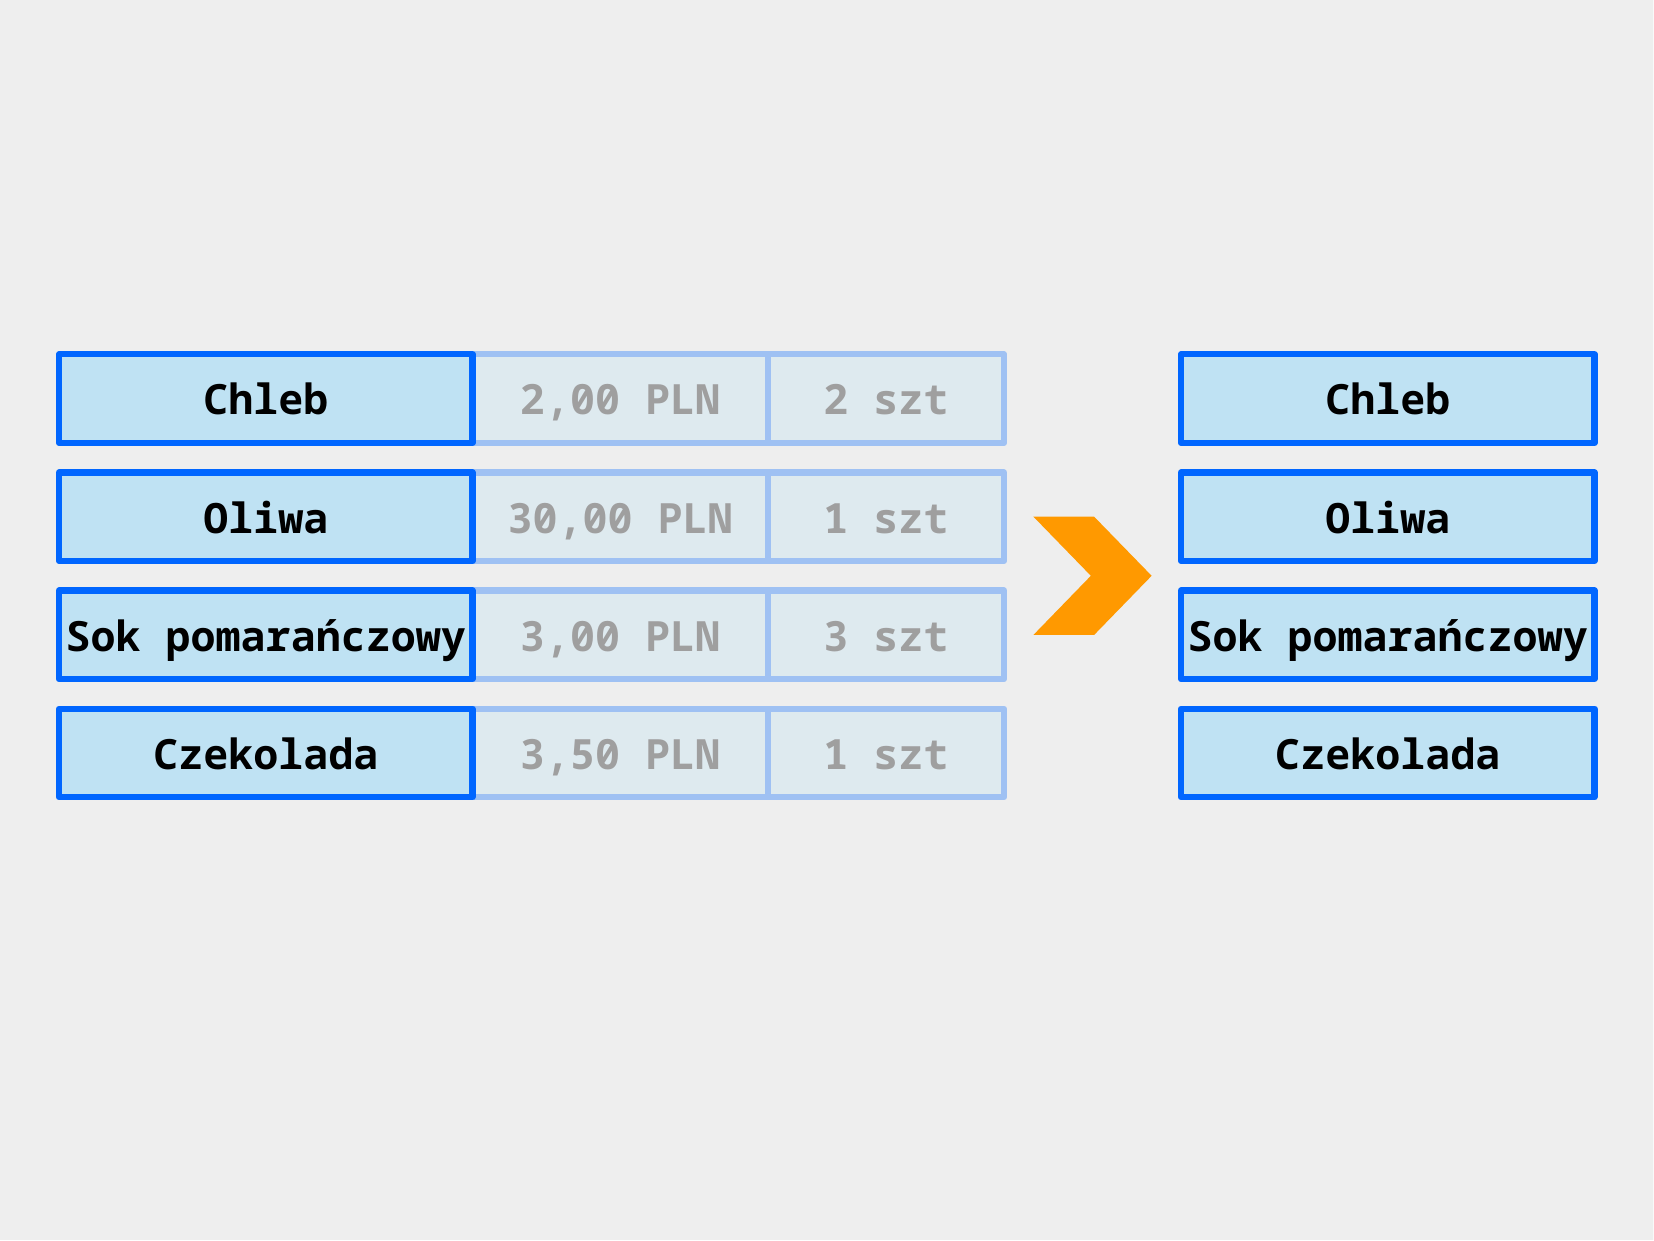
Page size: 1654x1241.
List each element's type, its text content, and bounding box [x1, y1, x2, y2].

text_box Oliwa [59, 472, 473, 562]
text_box Sok pomarańczowy [1181, 590, 1595, 680]
text_box Sok pomarańczowy [59, 590, 473, 680]
text_box Chleb [59, 354, 473, 443]
text_box [413, 295, 1152, 832]
text_box Czekolada [59, 708, 473, 798]
text_box Czekolada [1181, 708, 1595, 798]
text_box Oliwa [1181, 472, 1595, 562]
text_box Chleb [1181, 354, 1595, 443]
